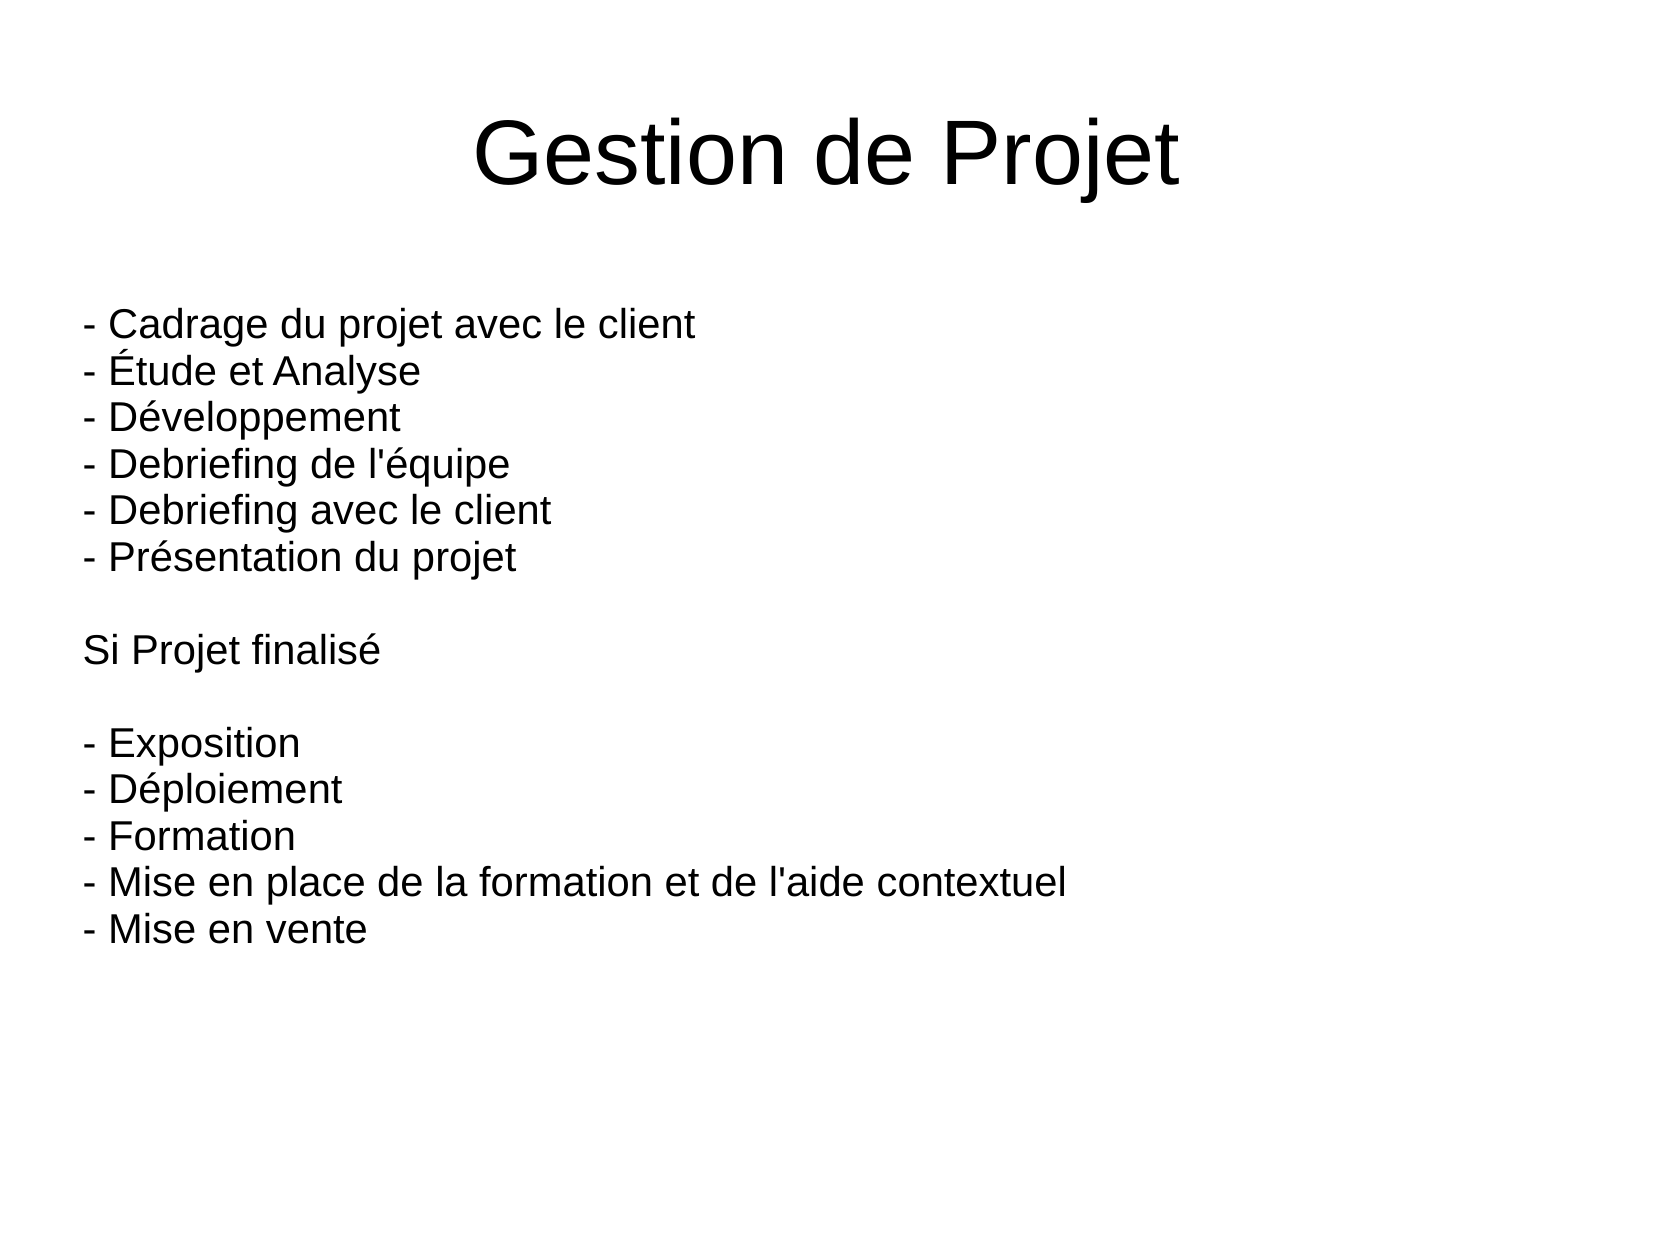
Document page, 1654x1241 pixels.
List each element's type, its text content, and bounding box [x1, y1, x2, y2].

subtitle - Cadrage du projet avec le client - Étude et Analyse - Développement - Debriefing de l'équipe - Debriefing avec le client - Présentation du projet Si Projet finalisé - Exposition - Déploiement - Formation - Mise en place de la formation et de l'aide contextuel - Mise en vente [82, 290, 1571, 1010]
title Gestion de Projet [82, 49, 1571, 257]
